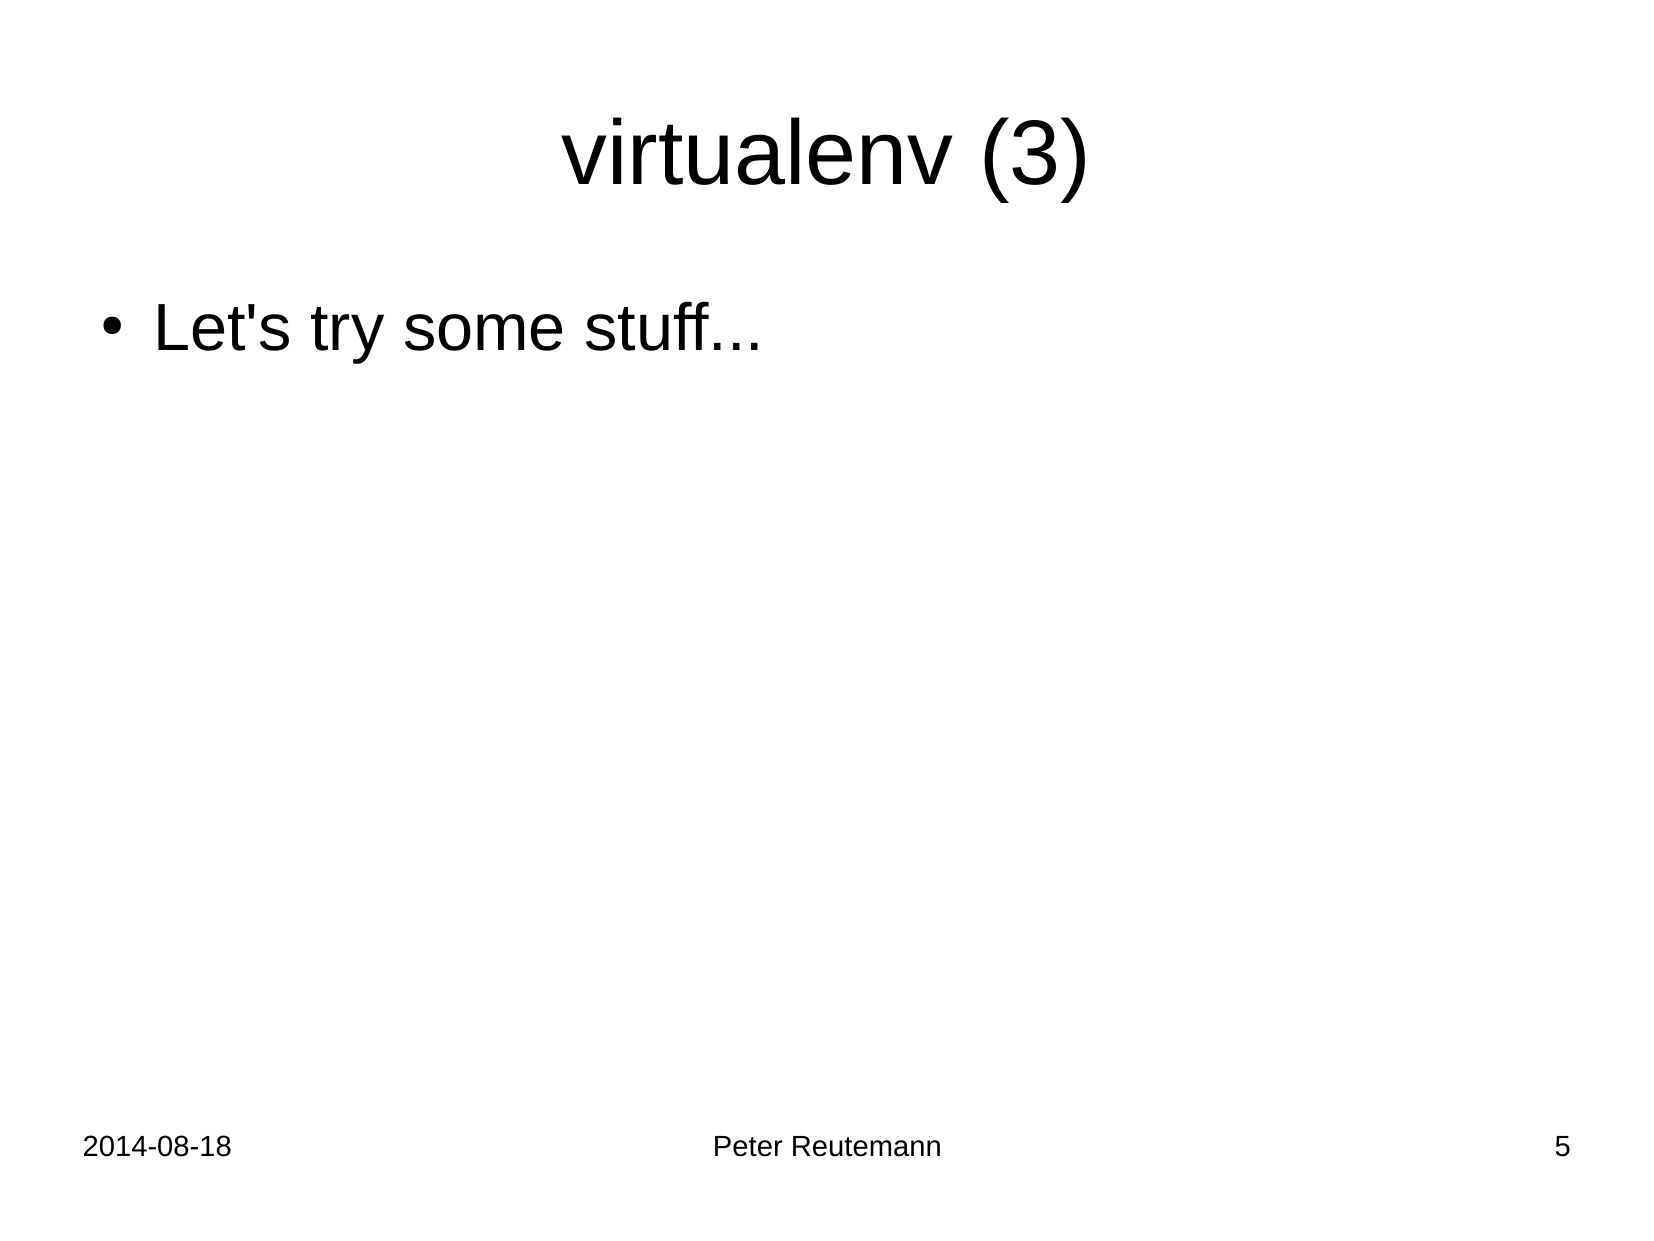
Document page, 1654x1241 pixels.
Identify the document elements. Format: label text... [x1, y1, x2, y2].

title virtualenv (3) [82, 49, 1571, 257]
list Let's try some stuff... [82, 290, 1538, 1010]
